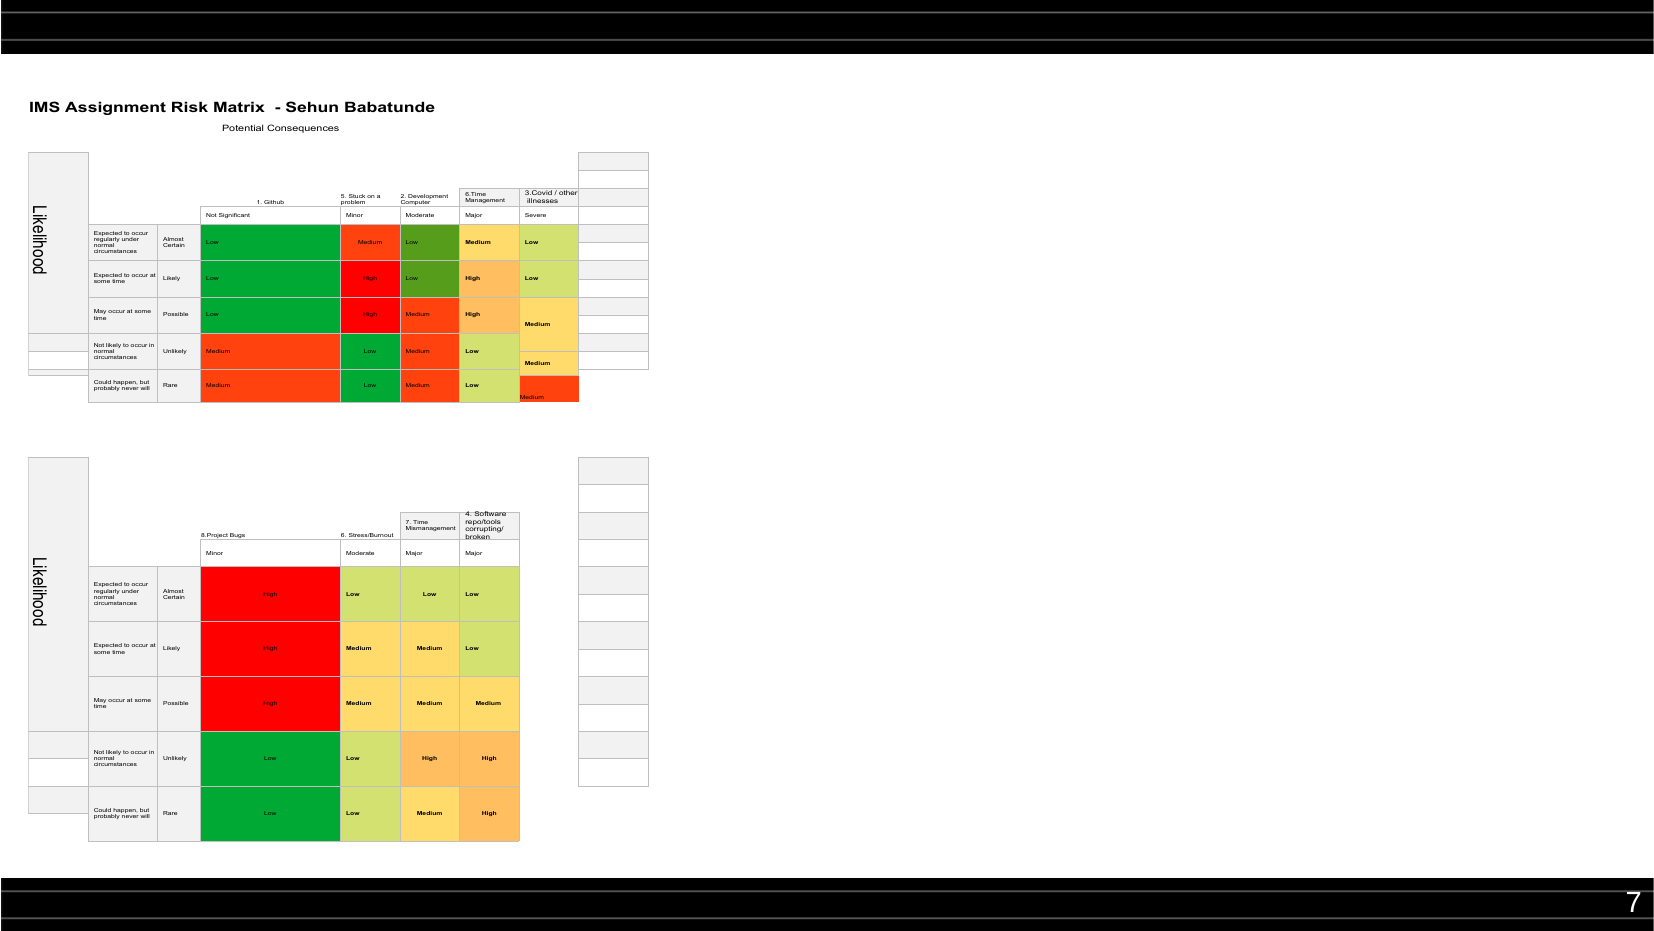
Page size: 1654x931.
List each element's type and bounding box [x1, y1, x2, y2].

picture [28, 88, 650, 842]
picture [1, 878, 1654, 931]
picture [1, 0, 1654, 54]
